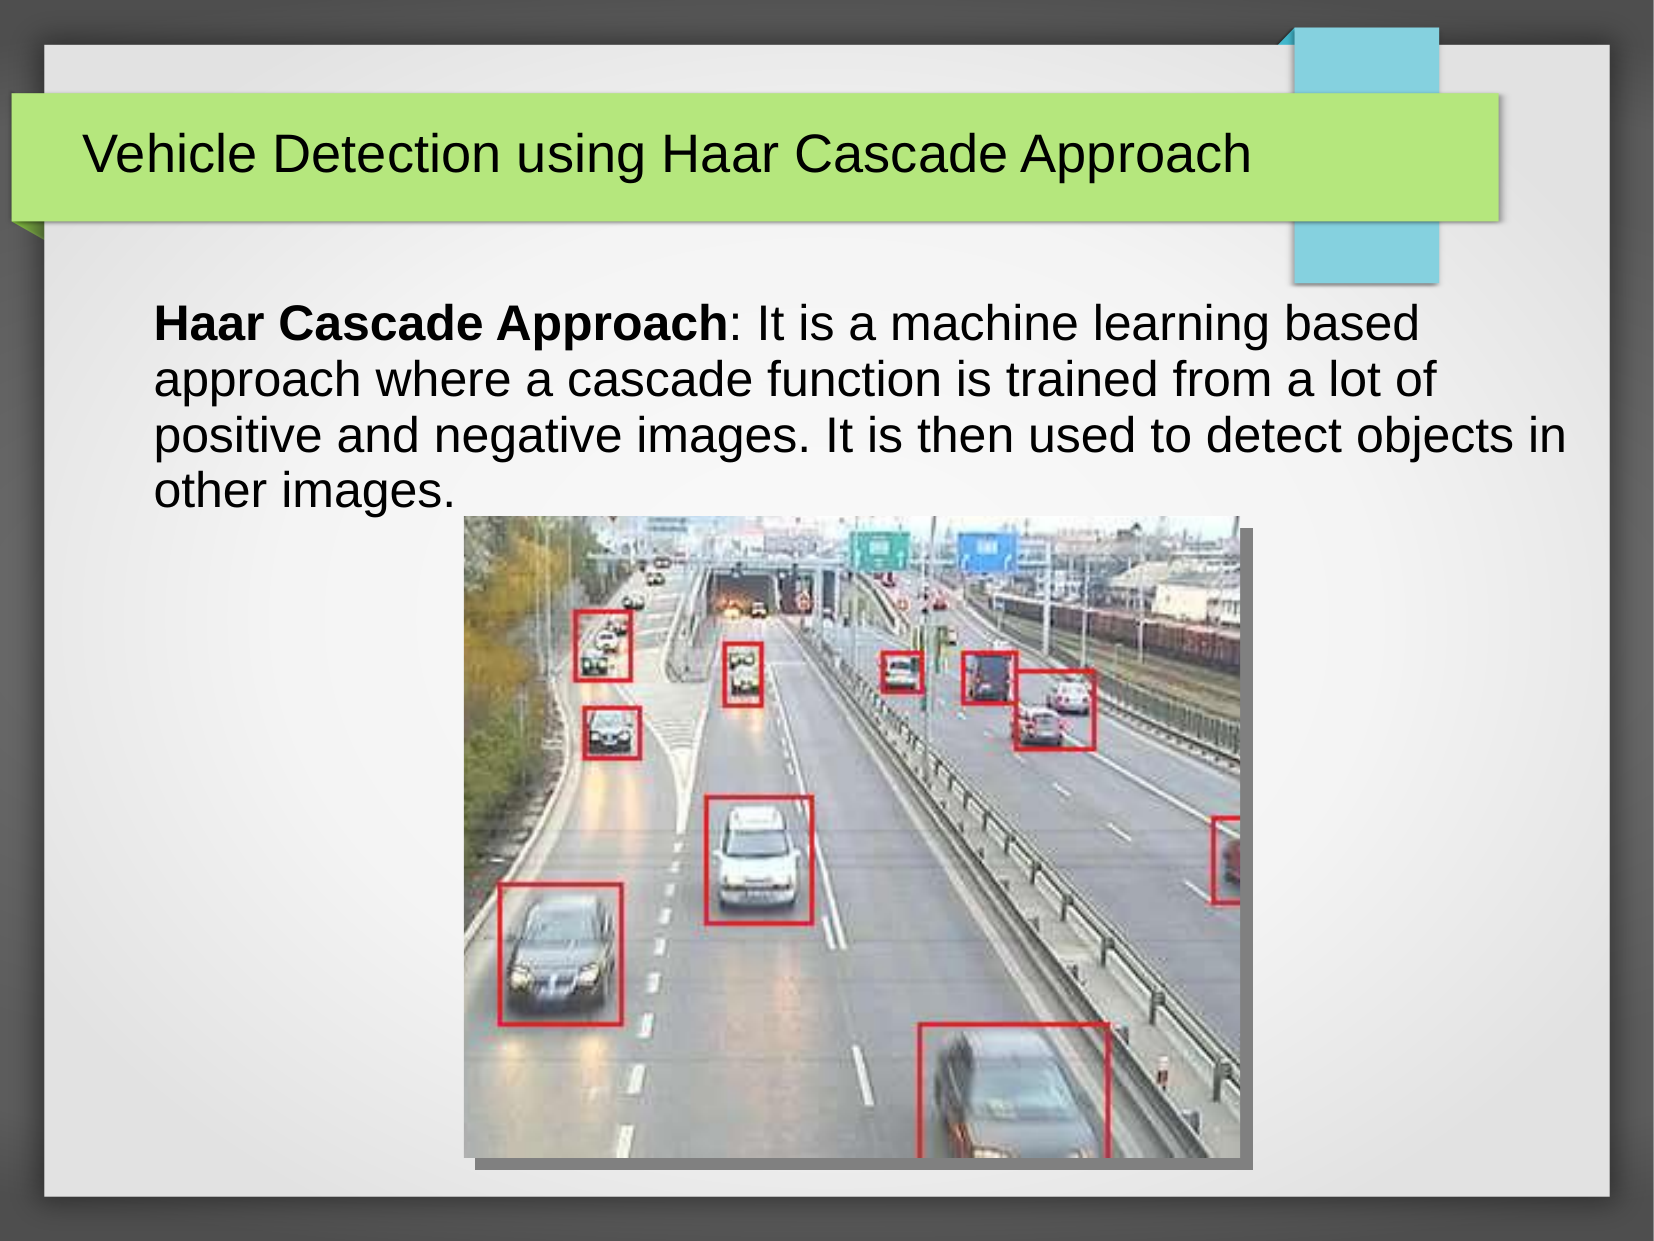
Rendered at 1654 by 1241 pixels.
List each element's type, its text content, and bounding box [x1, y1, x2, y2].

list Haar Cascade Approach: It is a machine learning based approach where a cascade function is trained from a lot of positive and negative images. It is then used to detect objects in other images. [82, 295, 1571, 615]
title Vehicle Detection using Haar Cascade Approach [82, 94, 1264, 213]
picture [0, 0, 1654, 1241]
